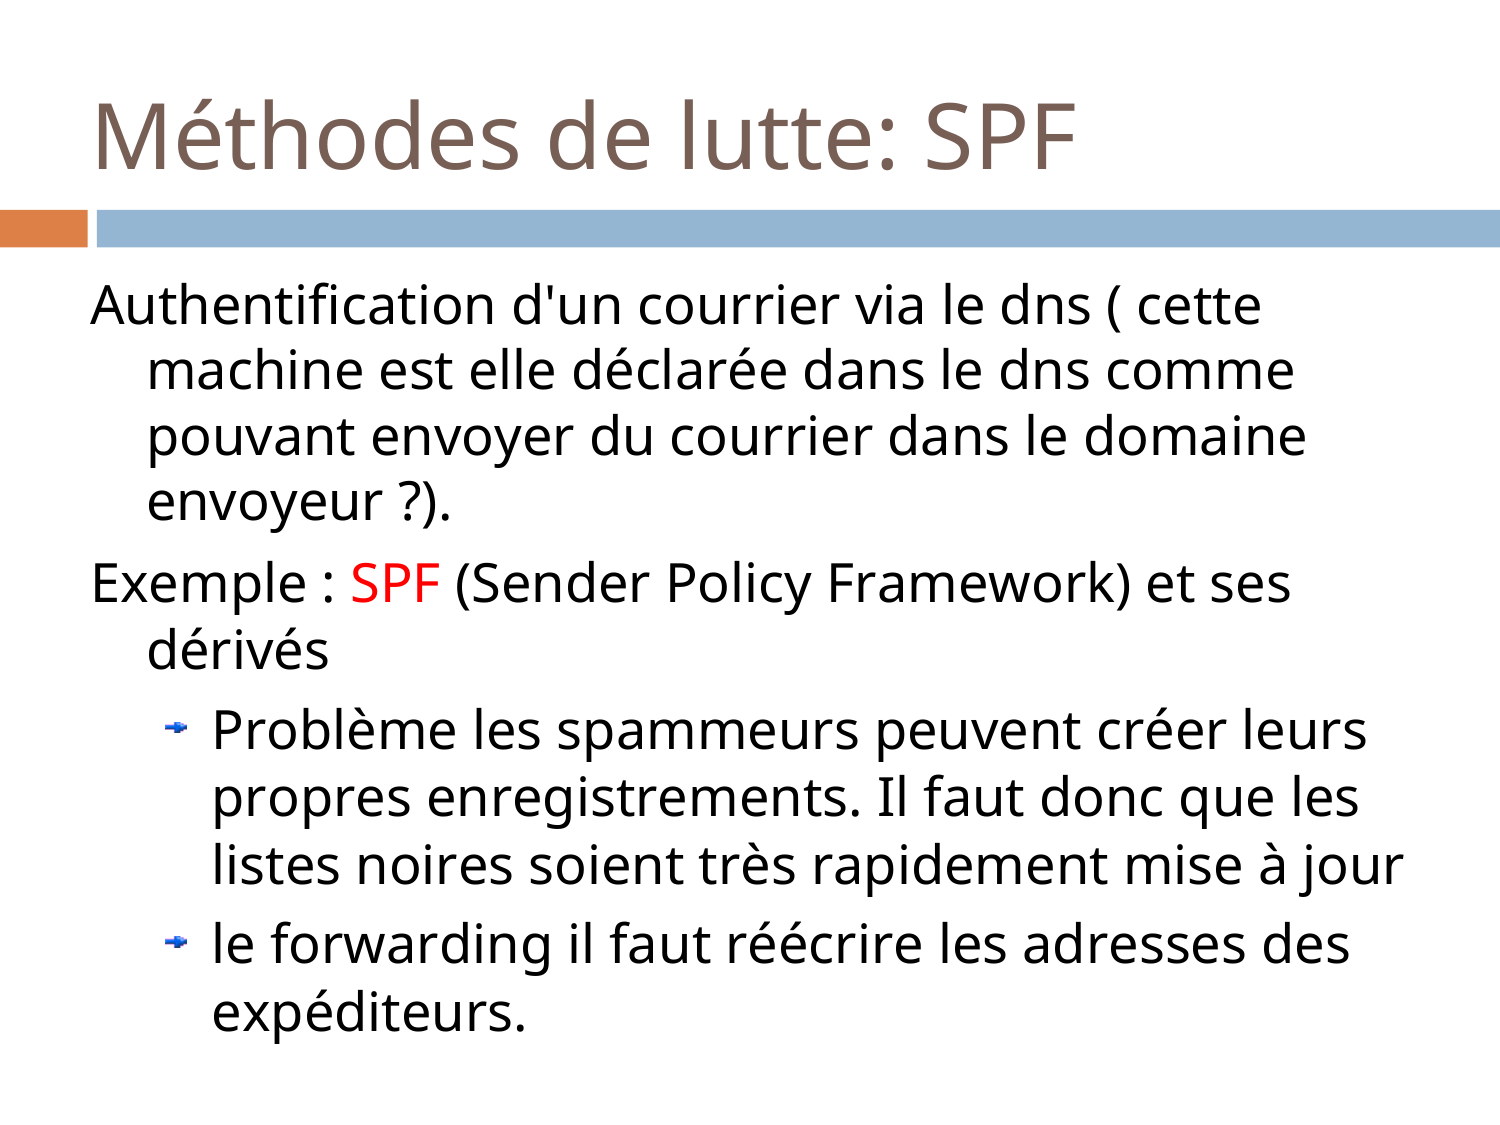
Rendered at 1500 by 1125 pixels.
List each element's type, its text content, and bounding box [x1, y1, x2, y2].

list Authentification d'un courrier via le dns ( cette machine est elle déclarée dans le dns comme pouvant envoyer du courrier dans le domaine envoyeur ?). Exemple : SPF (Sender Policy Framework) et ses dérivés Problème les spammeurs peuvent créer leurs propres enregistrements. Il faut donc que les listes noires soient très rapidement mise à jour le forwarding il faut réécrire les adresses des expéditeurs. [75, 263, 1426, 1125]
title Méthodes de lutte: SPF [75, 44, 1426, 233]
